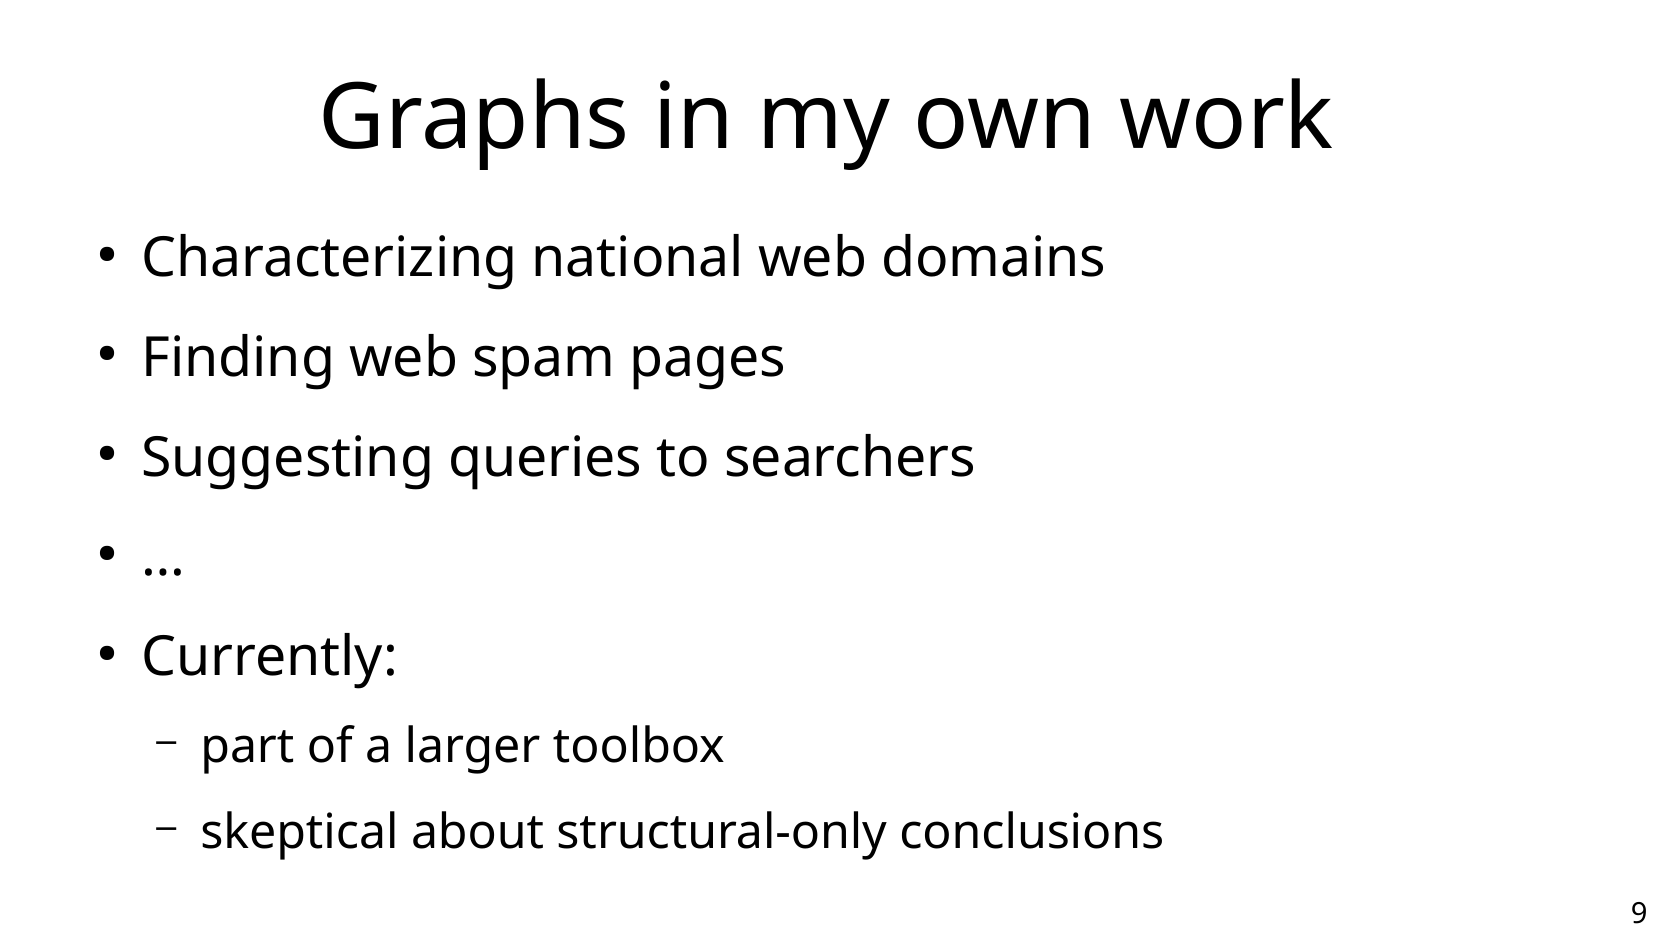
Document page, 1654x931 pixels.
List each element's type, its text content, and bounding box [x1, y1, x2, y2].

title Graphs in my own work [82, 1, 1571, 217]
list Characterizing national web domains Finding web spam pages Suggesting queries to searchers … Currently: part of a larger toolbox skeptical about structural-only conclusions [82, 217, 1571, 871]
